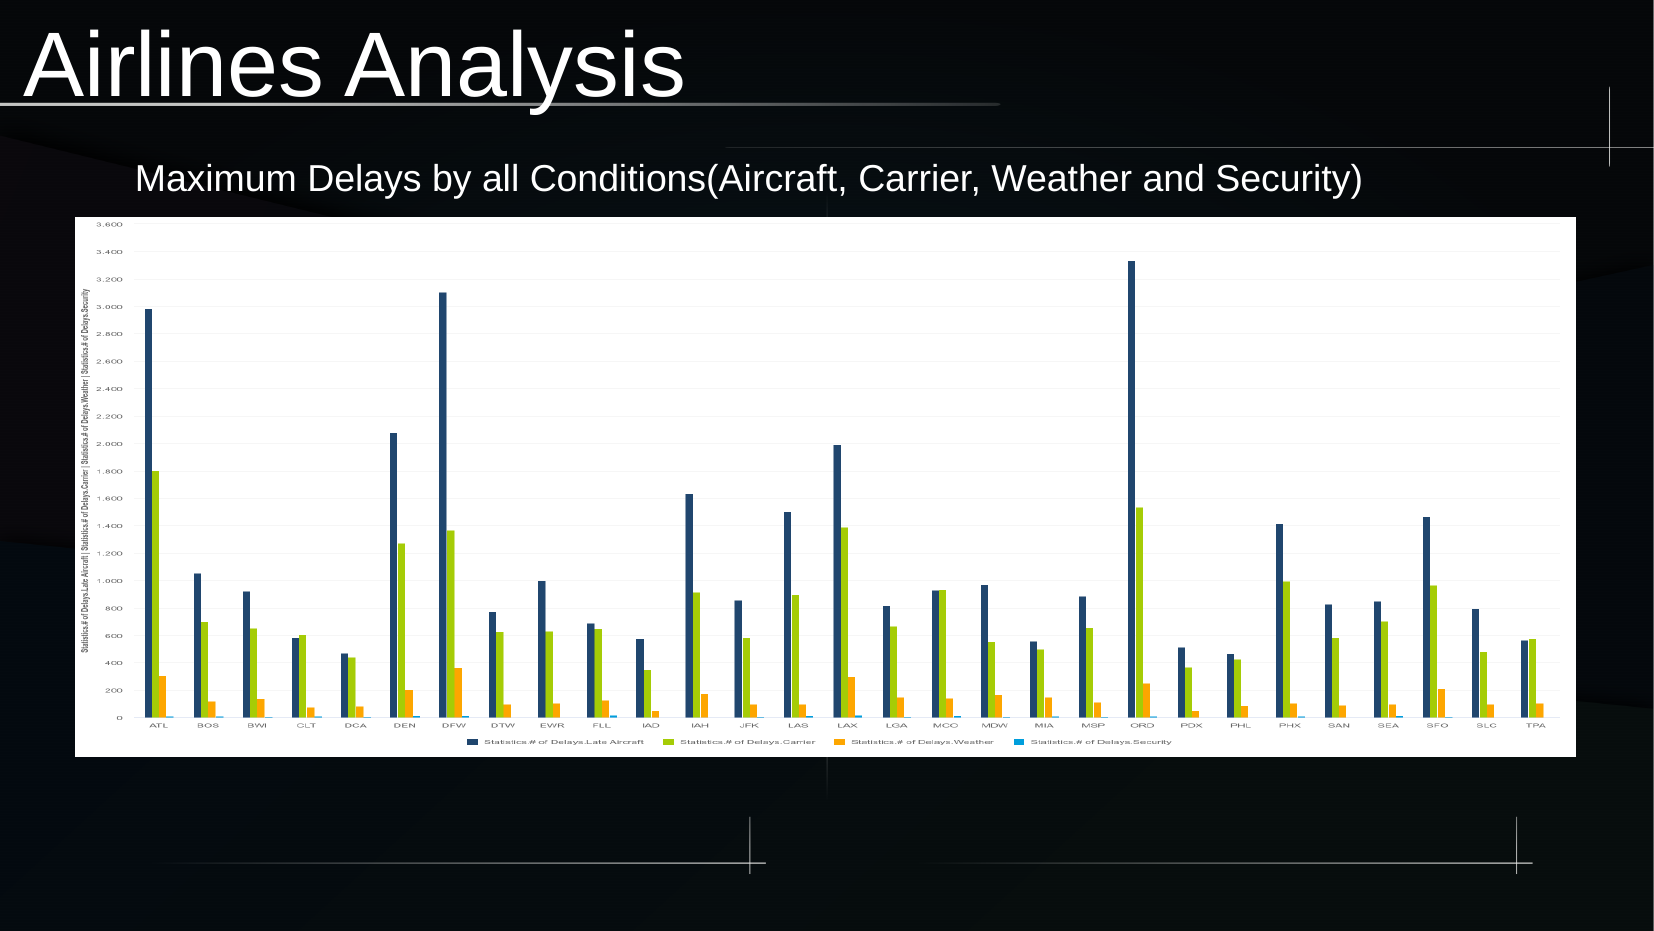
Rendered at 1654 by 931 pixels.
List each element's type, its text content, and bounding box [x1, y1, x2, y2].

picture [0, 0, 1654, 931]
text_box Maximum Delays by all Conditions(Aircraft, Carrier, Weather and Security) [120, 150, 1426, 249]
title Airlines Analysis [23, 11, 1589, 119]
